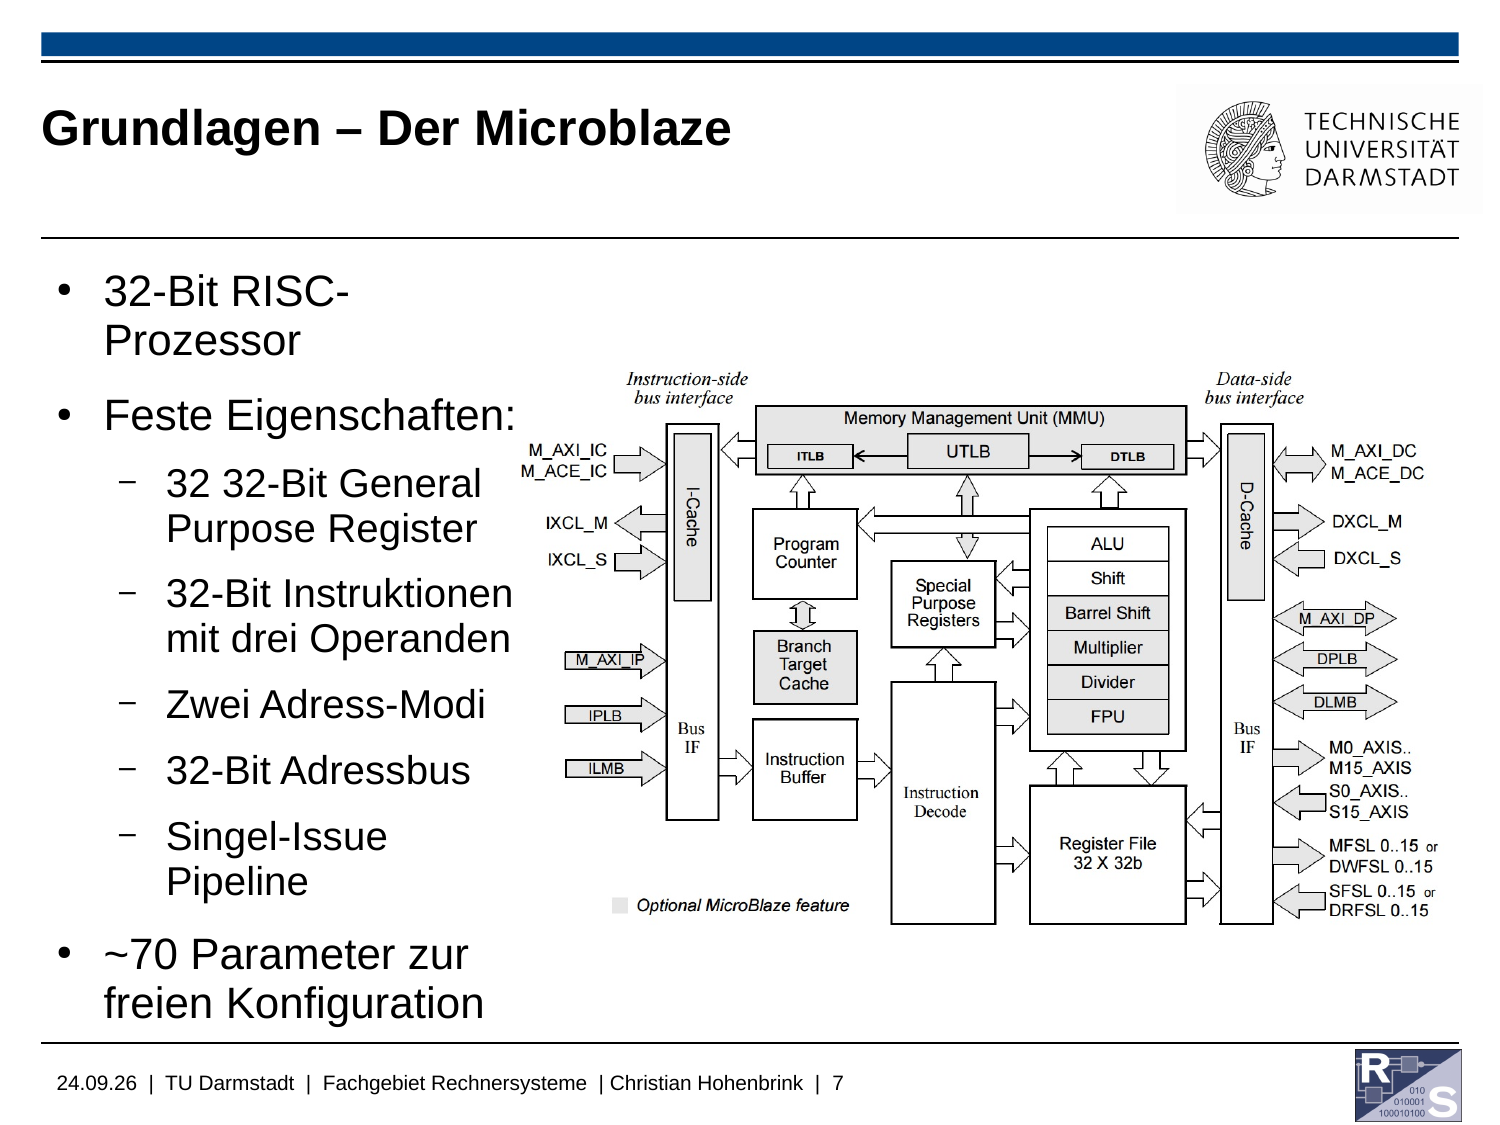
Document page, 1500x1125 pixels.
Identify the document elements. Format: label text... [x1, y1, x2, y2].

picture [521, 360, 1456, 935]
title Grundlagen – Der Microblaze [41, 52, 1131, 204]
picture [1355, 1049, 1462, 1122]
list 32-Bit RISC-Prozessor Feste Eigenschaften: 32 32-Bit General Purpose Register 32-Bit Instruktionen mit drei Operanden Zwei Adress-Modi 32-Bit Adressbus Singel-Issue Pipeline ~70 Parameter zur freien Konfiguration [41, 263, 537, 1032]
